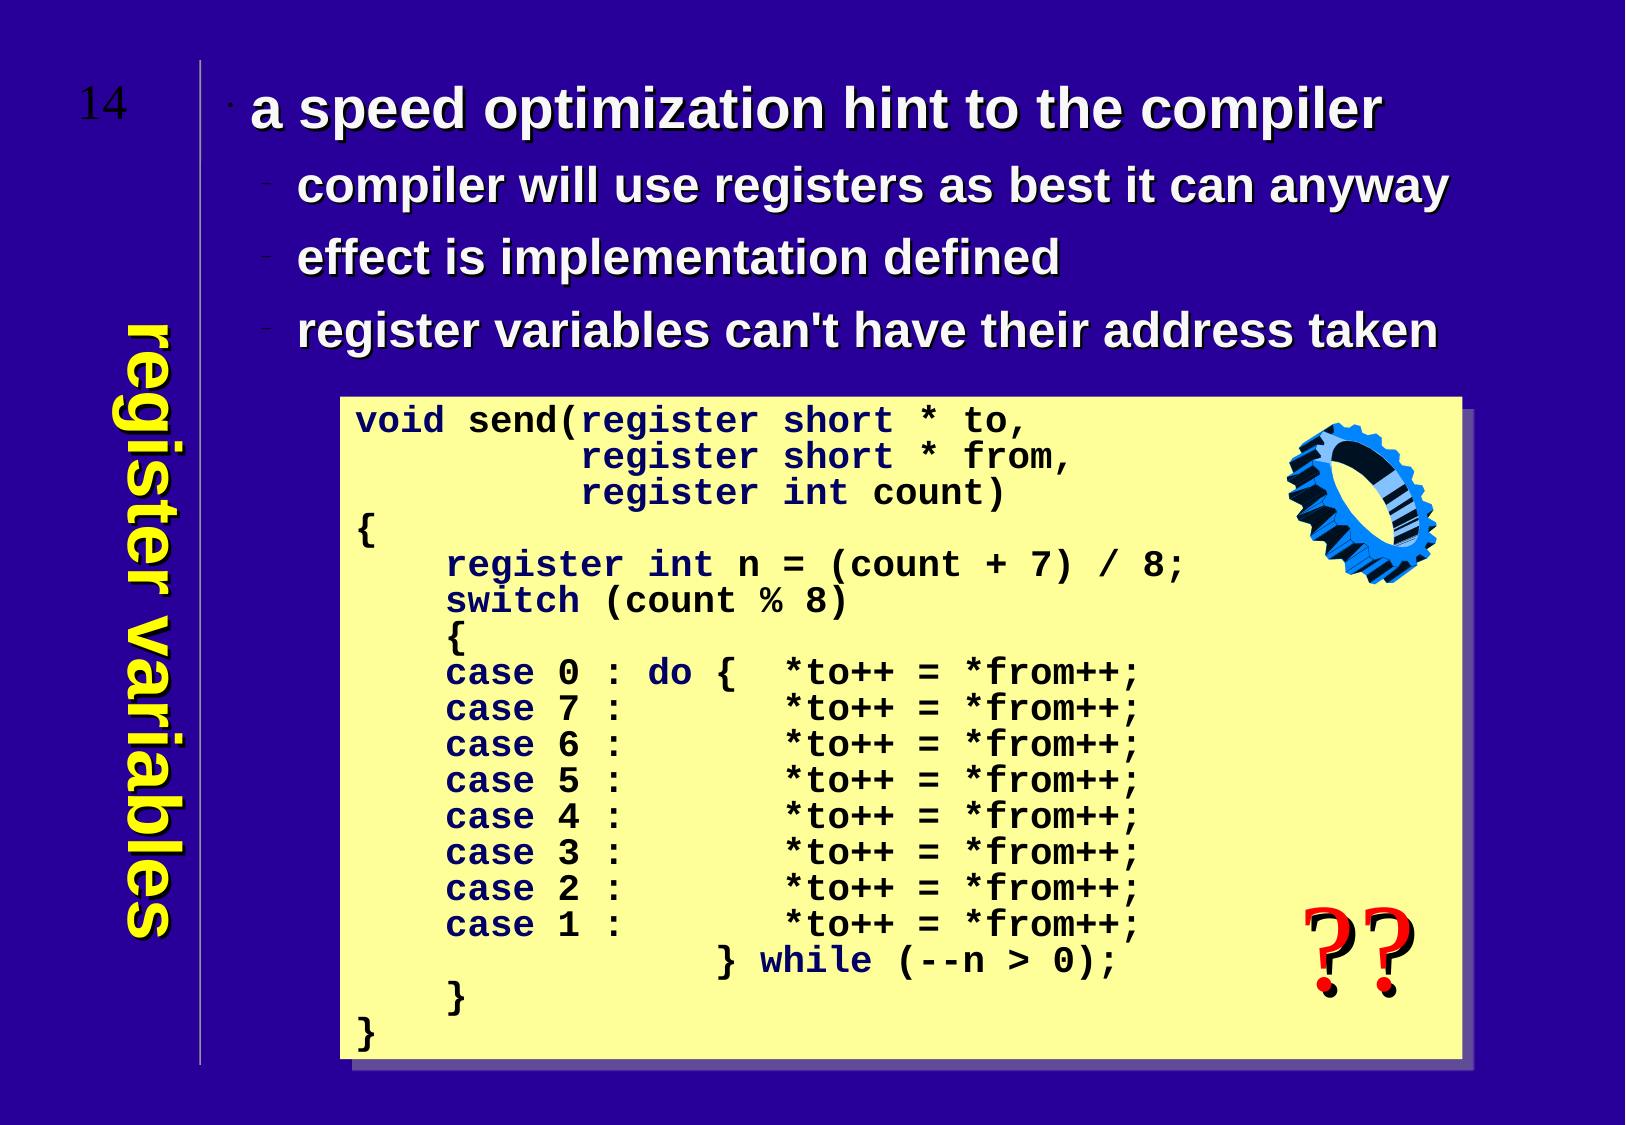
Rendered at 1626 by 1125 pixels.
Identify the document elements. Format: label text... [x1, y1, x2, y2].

text_box ? [1371, 857, 1430, 1024]
title register variables [53, 124, 212, 1125]
text_box void send(register short * to, register short * from, register int count) { register int n = (count + 7) / 8; switch (count % 8) { case 0 : do { *to++ = *from++; case 7 : *to++ = *from++; case 6 : *to++ = *from++; case 5 : *to++ = *from++; case 4 : *to++ = *from++; case 3 : *to++ = *from++; case 2 : *to++ = *from++; case 1 : *to++ = *from++; } while (--n > 0); } } [340, 396, 1463, 1060]
picture [1284, 420, 1439, 587]
list a speed optimization hint to the compiler compiler will use registers as best it can anyway effect is implementation defined register variables can't have their address taken [212, 62, 1550, 1063]
text_box ? [1284, 857, 1371, 1024]
